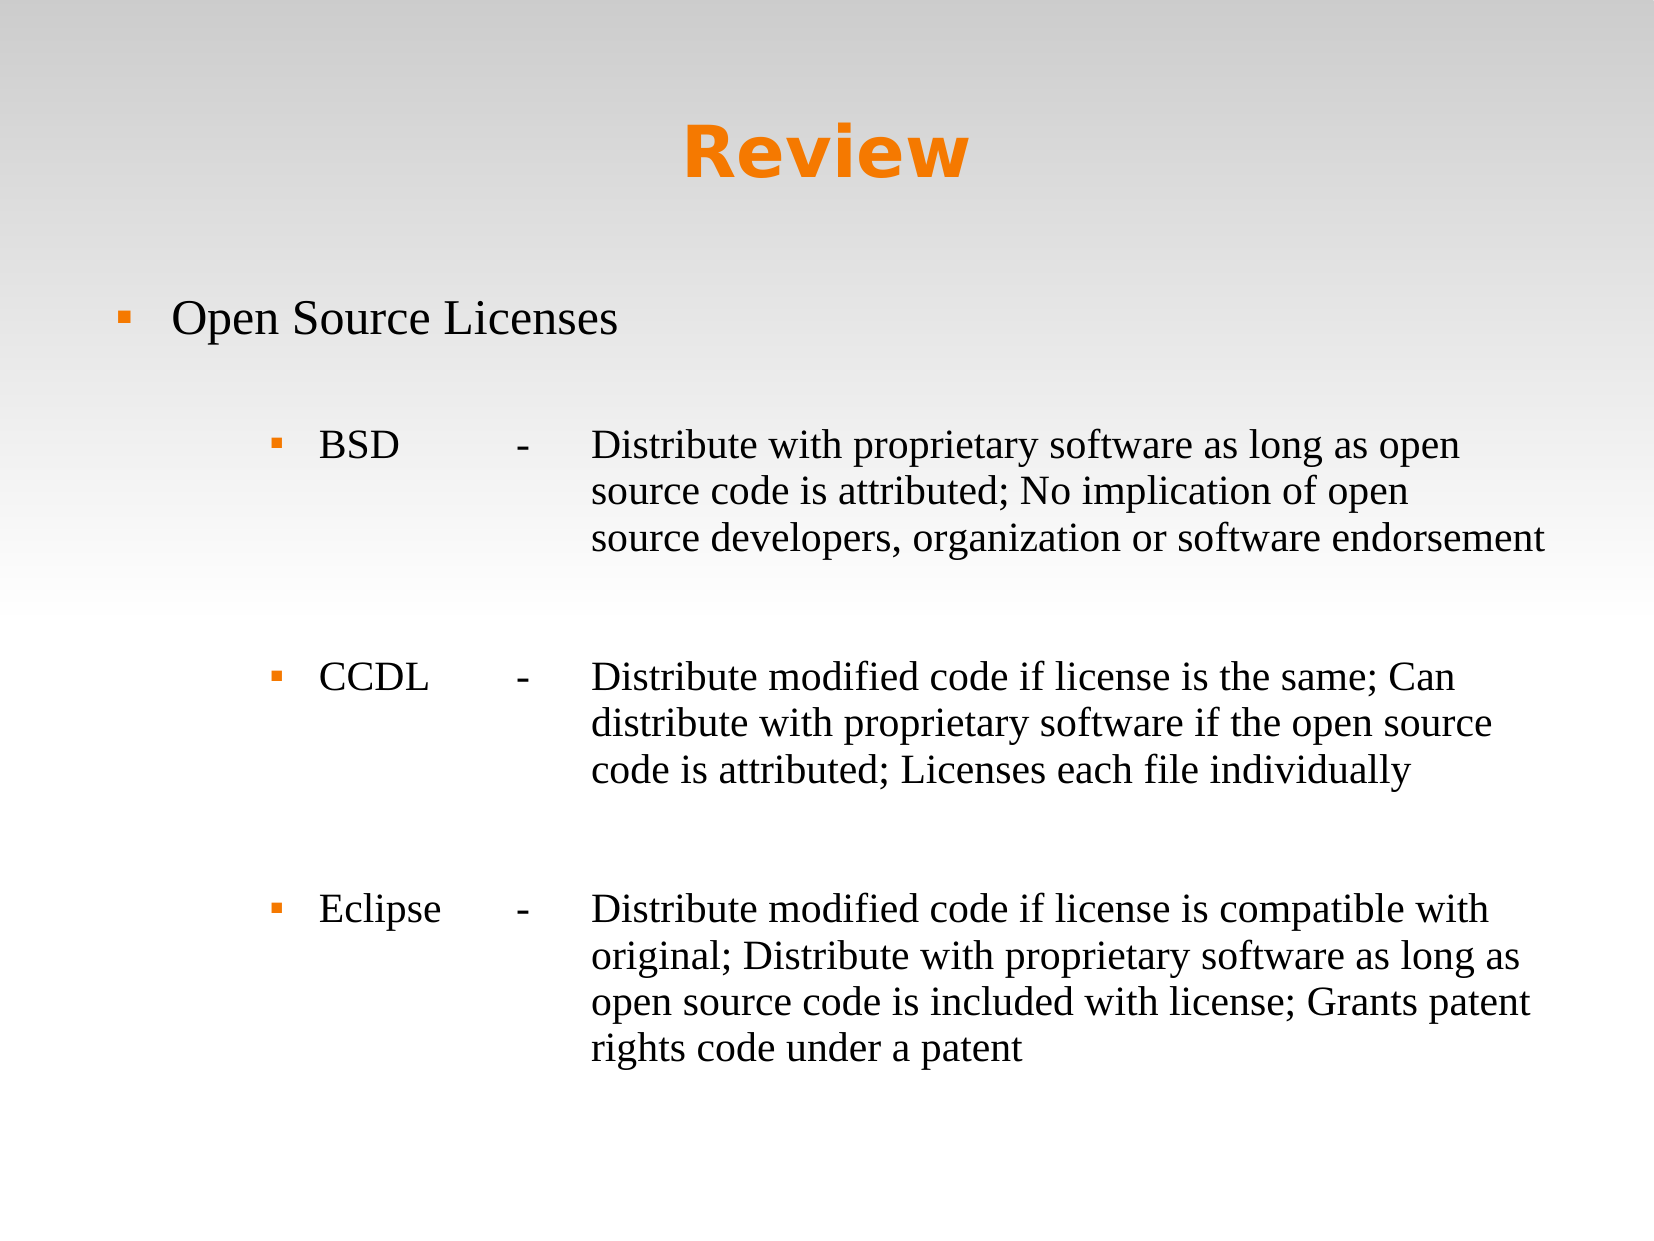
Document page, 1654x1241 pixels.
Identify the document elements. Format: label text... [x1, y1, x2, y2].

title Review [82, 49, 1571, 257]
list Open Source Licenses BSD - Distribute with proprietary software as long as open source code is attributed; No implication of open source developers, organization or software endorsement CCDL - Distribute modified code if license is the same; Can distribute with proprietary software if the open source code is attributed; Licenses each file individually Eclipse - Distribute modified code if license is compatible with original; Distribute with proprietary software as long as open source code is included with license; Grants patent rights code under a patent [82, 290, 1571, 1132]
